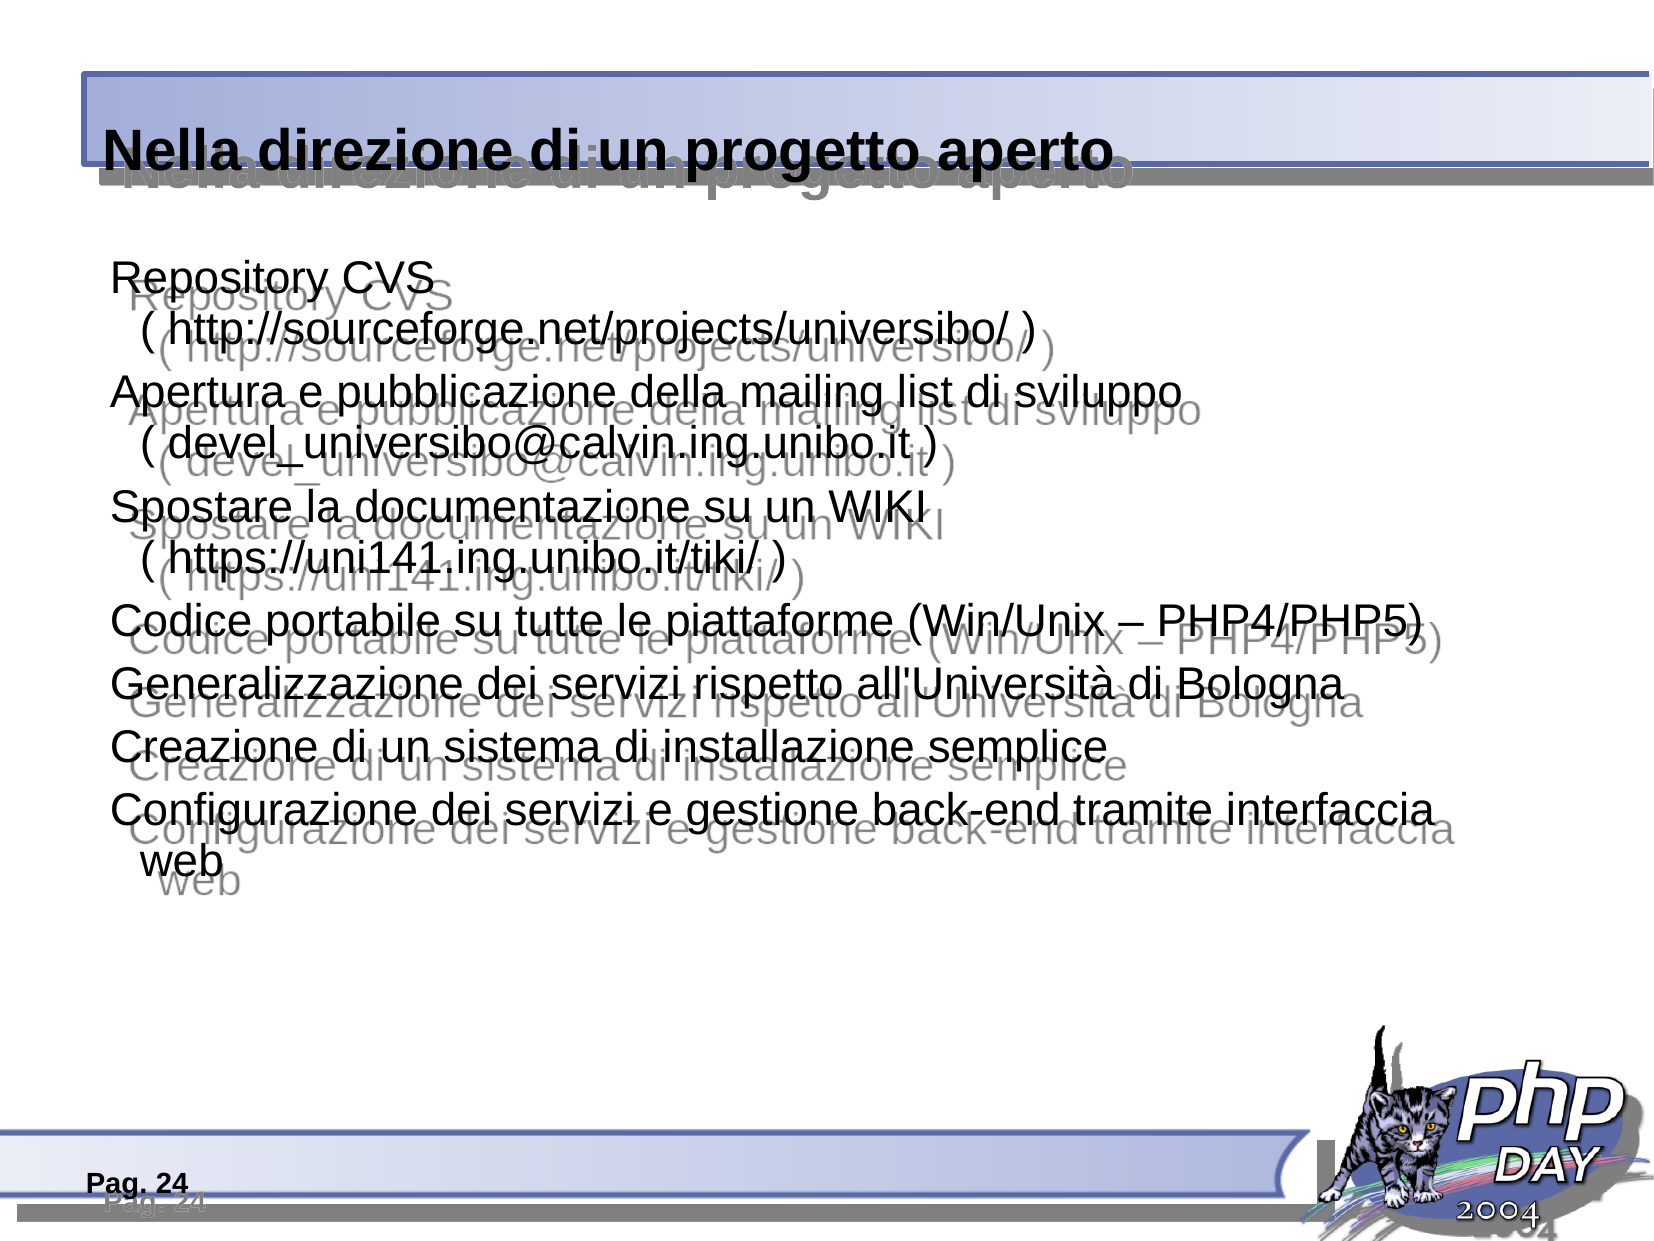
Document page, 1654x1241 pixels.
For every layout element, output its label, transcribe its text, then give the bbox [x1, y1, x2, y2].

picture [176, 1177, 182, 1186]
picture [110, 1195, 117, 1201]
picture [126, 1180, 133, 1190]
text_box Nella direzione di un progetto aperto [102, 85, 1394, 155]
picture [0, 1025, 1652, 1233]
text_box Repository CVS ( http://sourceforge.net/projects/universibo/ ) Apertura e pubblicazione della mailing list di sviluppo ( devel_universibo@calvin.ing.unibo.it ) Spostare la documentazione su un WIKI ( https://uni141.ing.unibo.it/tiki/ ) Codice portabile su tutte le piattaforme (Win/Unix – PHP4/PHP5) Generalizzazione dei servizi rispetto all'Università di Bologna Creazione di un sistema di installazione semplice Configurazione dei servizi e gestione back-end tramite interfaccia web [87, 251, 1510, 887]
